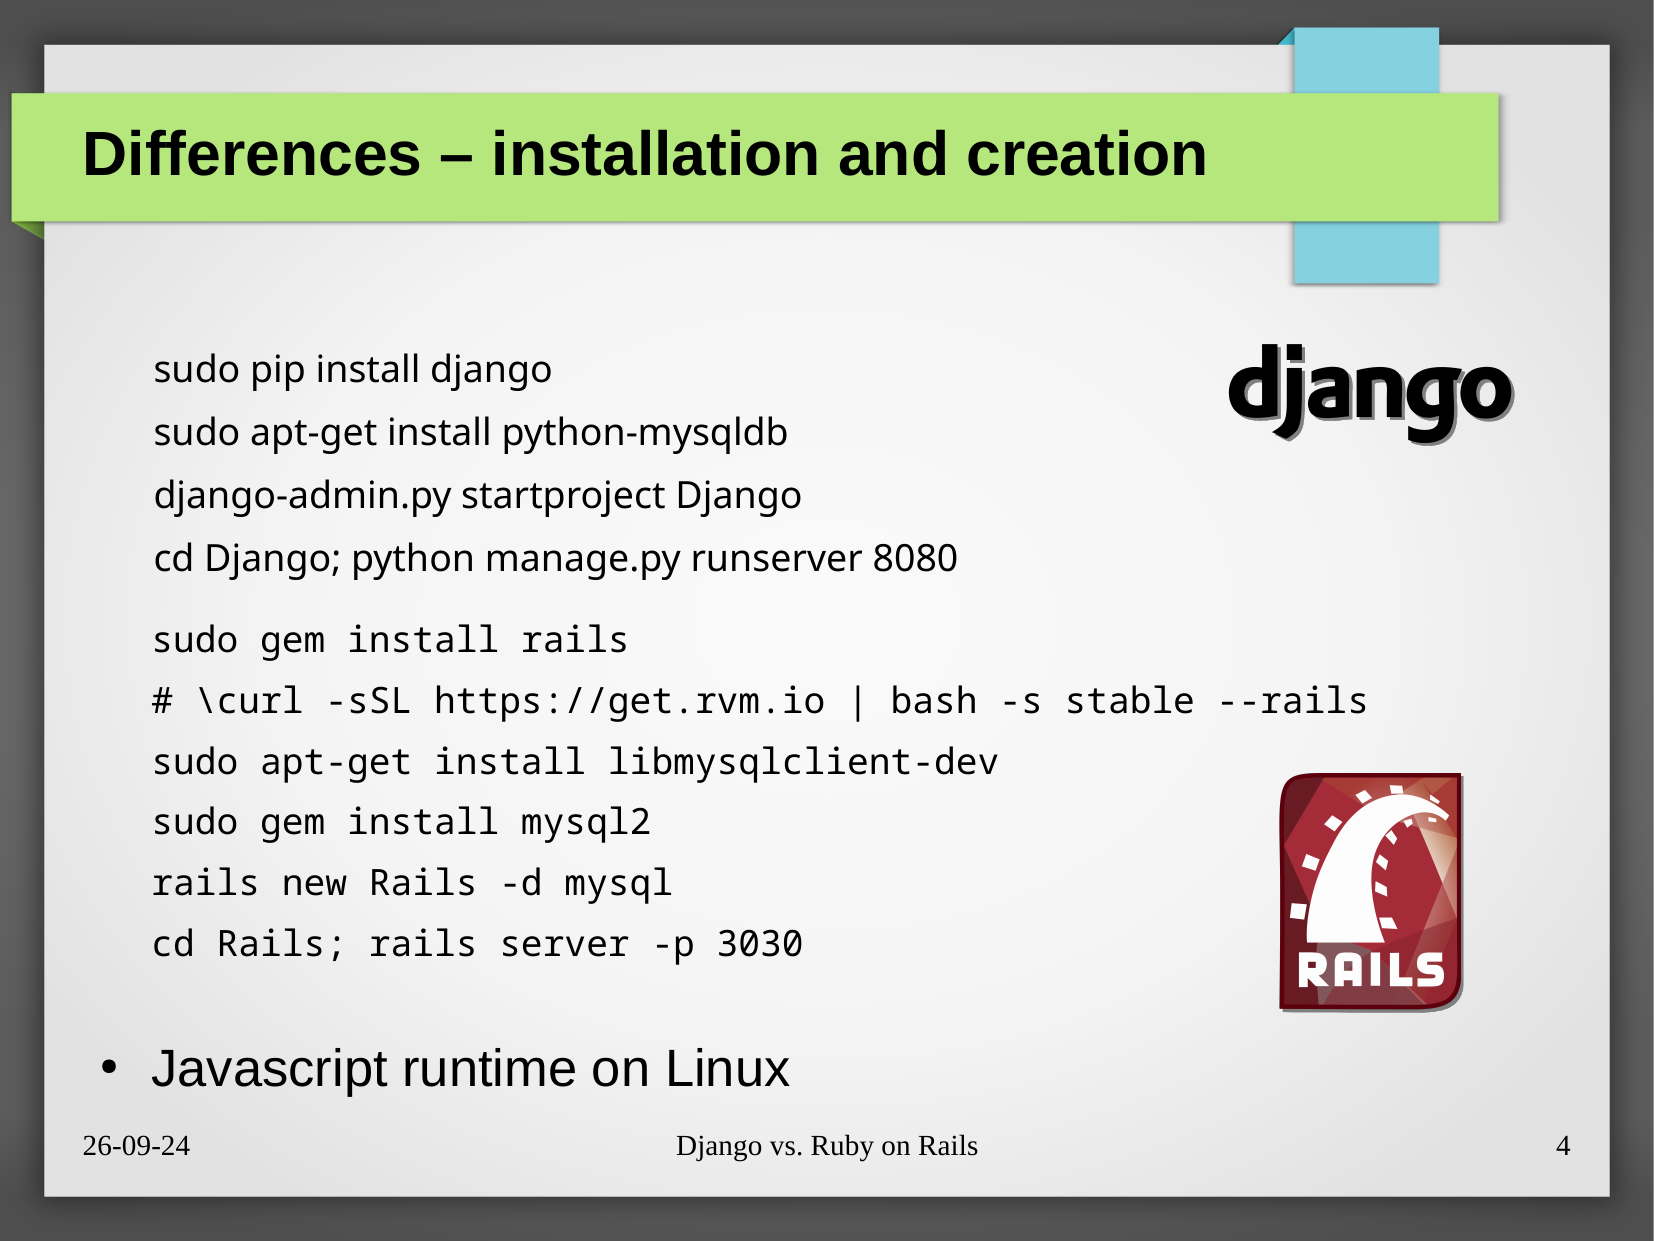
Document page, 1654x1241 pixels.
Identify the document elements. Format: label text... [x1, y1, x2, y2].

list sudo gem install rails # \curl -sSL https://get.rvm.io | bash -s stable --rails sudo apt-get install libmysqlclient-dev sudo gem install mysql2 rails new Rails -d mysql cd Rails; rails server -p 3030 Javascript runtime on Linux [82, 614, 1571, 1099]
list sudo pip install django sudo apt-get install python-mysqldb django-admin.py startproject Django cd Django; python manage.py runserver 8080 [82, 342, 1571, 591]
picture [0, 0, 1654, 1241]
title Differences – installation and creation [82, 94, 1264, 213]
